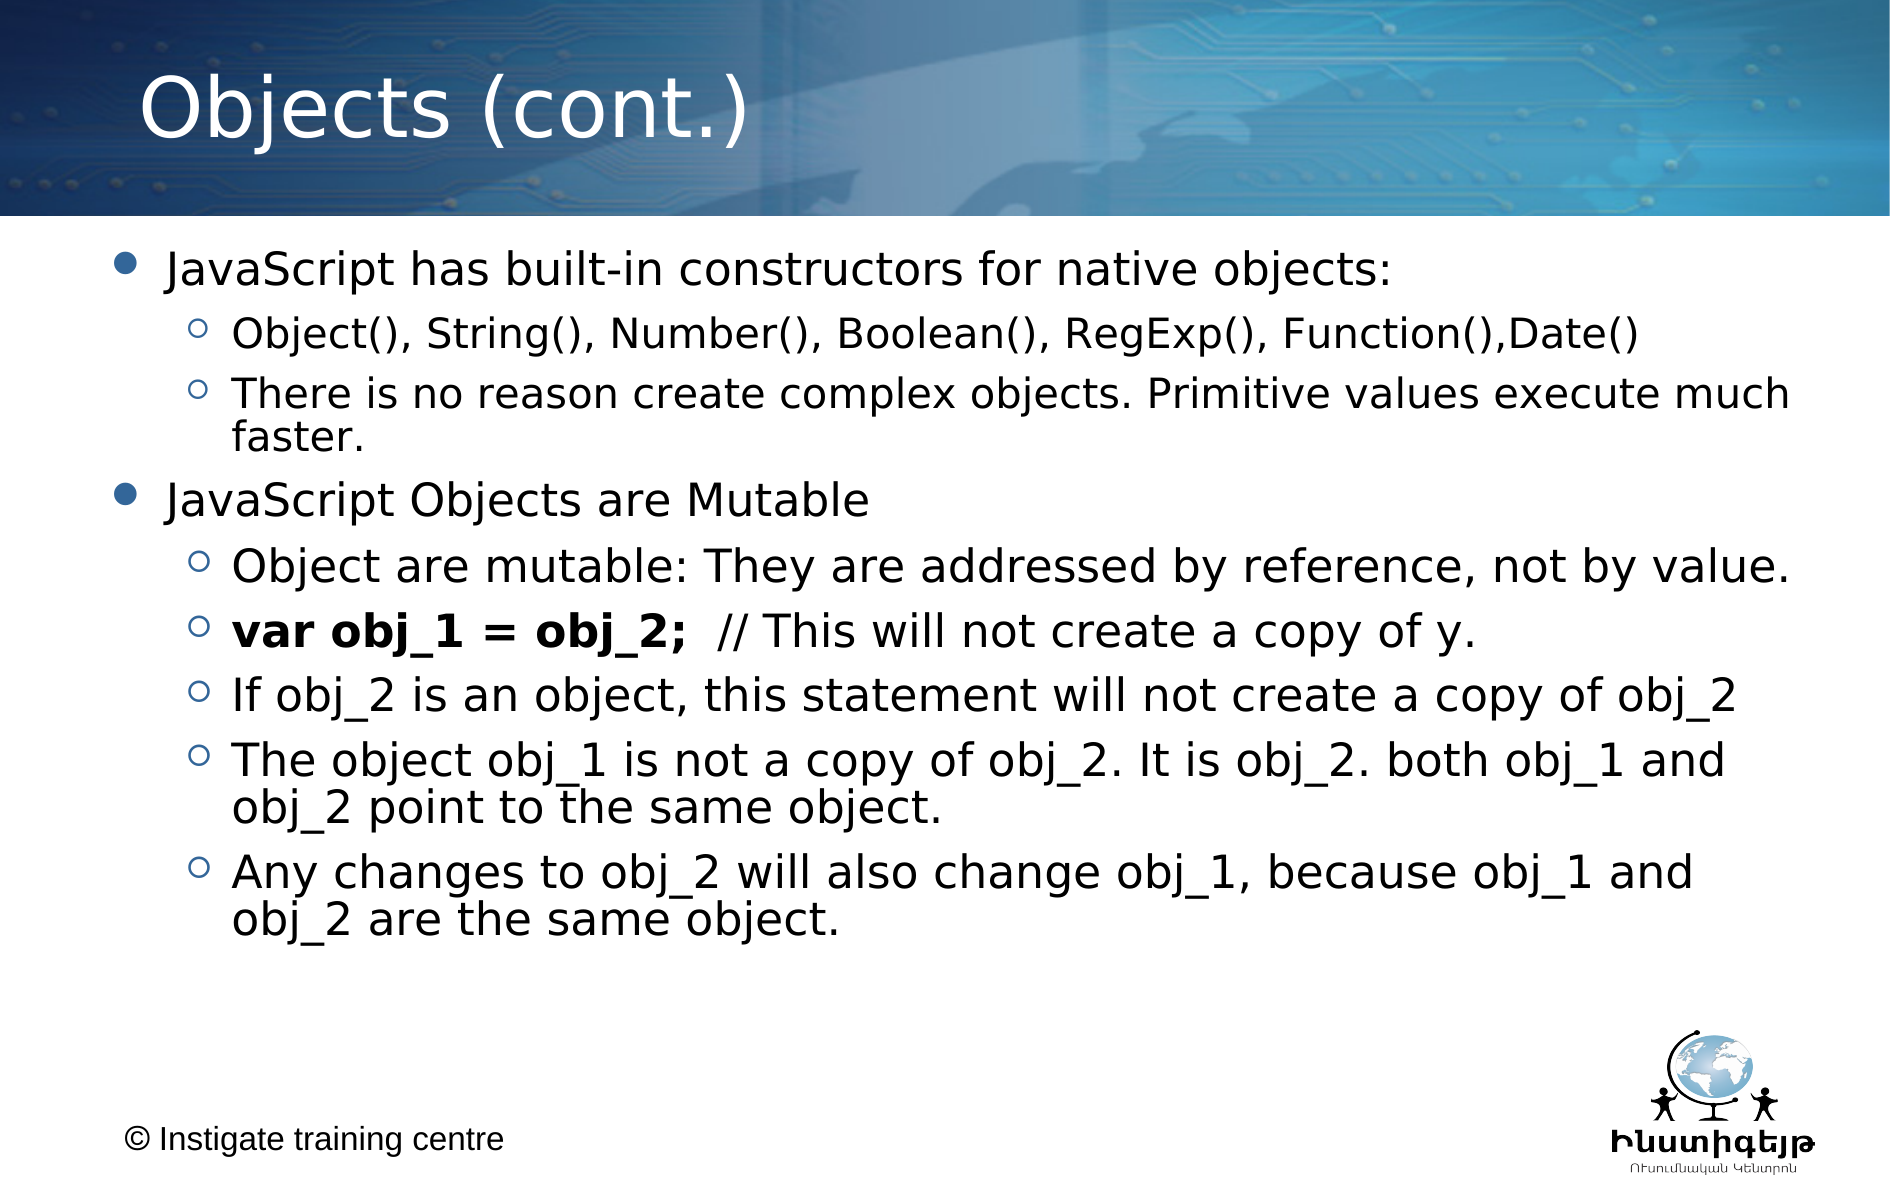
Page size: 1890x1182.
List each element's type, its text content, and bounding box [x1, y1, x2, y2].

list JavaScript has built-in constructors for native objects: Object(), String(), Number(), Boolean(), RegExp(), Function(),Date() There is no reason create complex objects. Primitive values execute much faster. JavaScript Objects are Mutable Object are mutable: They are addressed by reference, not by value. var obj_1 = obj_2; // This will not create a copy of y. If obj_2 is an object, this statement will not create a copy of obj_2 The object obj_1 is not a copy of obj_2. It is obj_2. both obj_1 and obj_2 point to the same object. Any changes to obj_2 will also change obj_1, because obj_1 and obj_2 are the same object. [110, 247, 1801, 274]
picture [1612, 1030, 1815, 1175]
picture [0, 0, 1890, 216]
